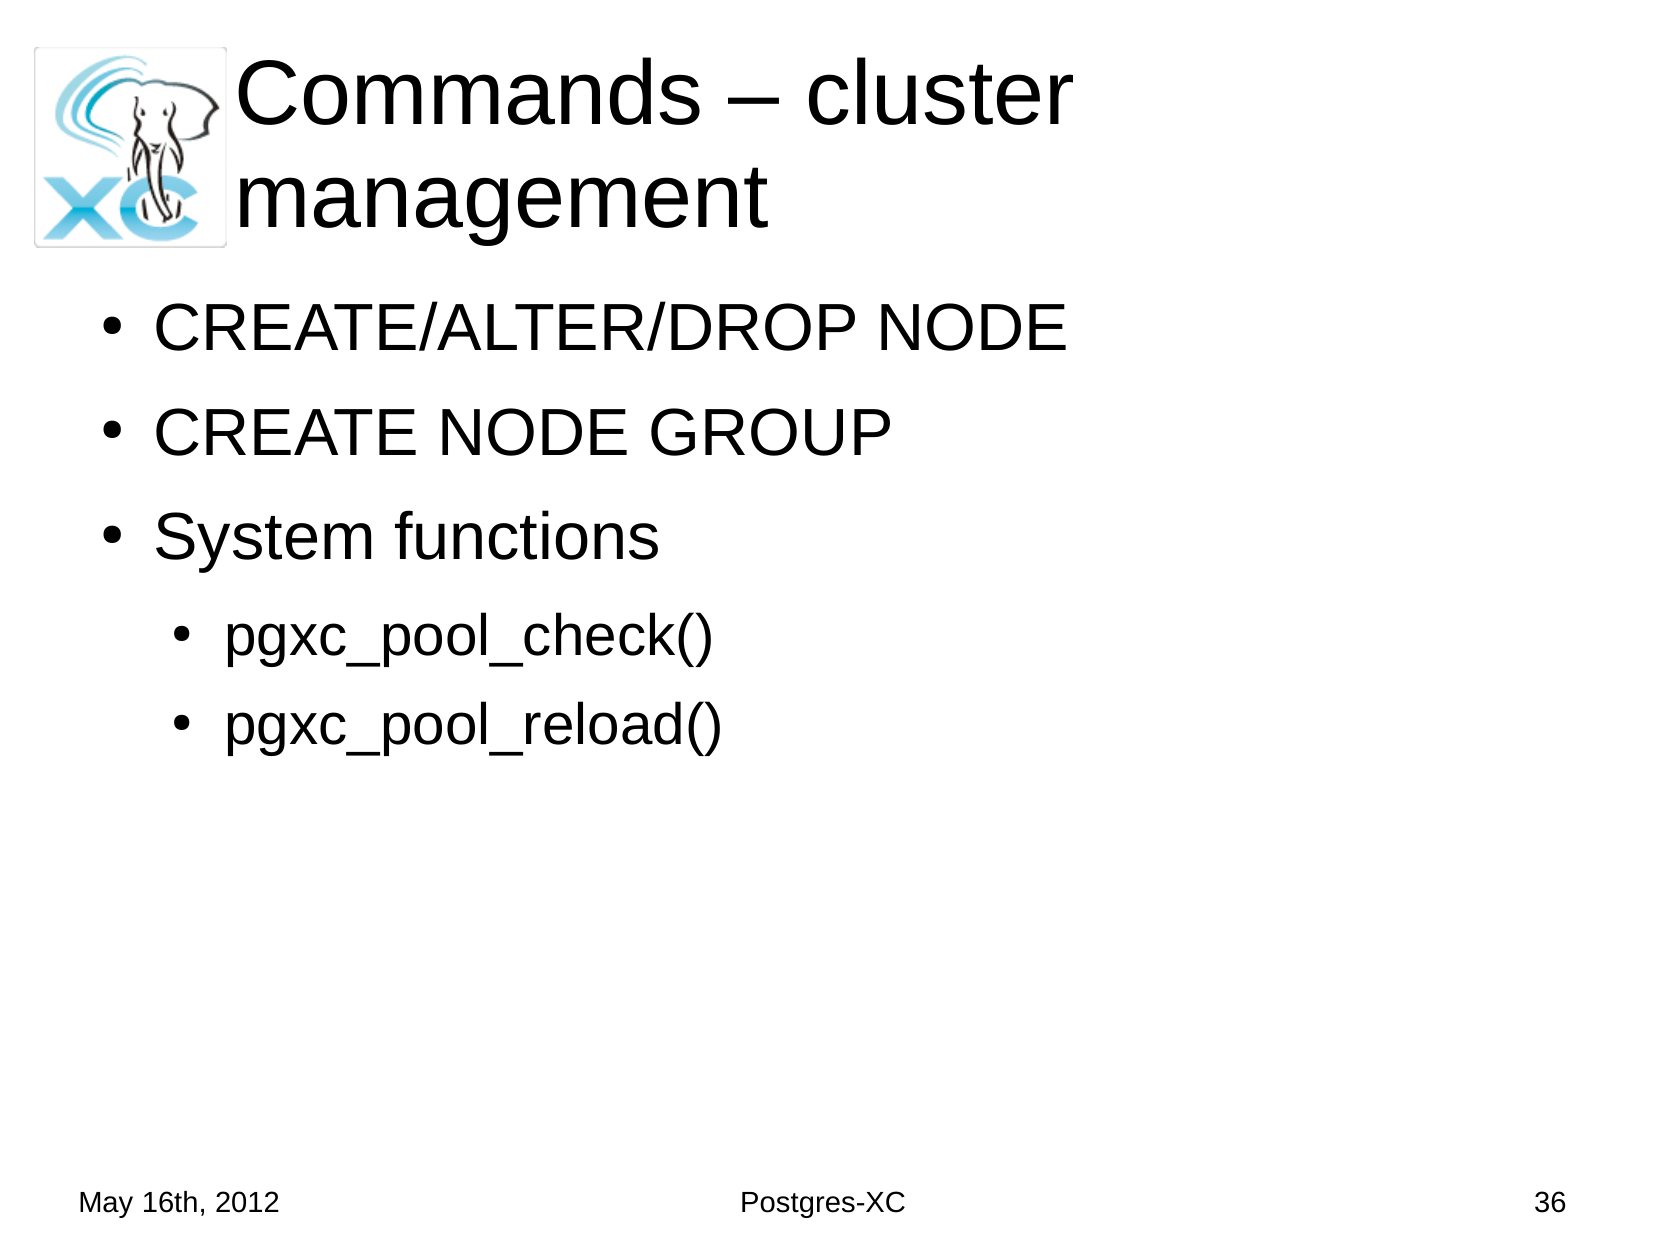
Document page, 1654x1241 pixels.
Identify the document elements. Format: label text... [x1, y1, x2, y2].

picture [34, 47, 227, 248]
title Commands – cluster management [234, 40, 1599, 248]
list CREATE/ALTER/DROP NODE CREATE NODE GROUP System functions pgxc_pool_check() pgxc_pool_reload() [82, 290, 1571, 1010]
